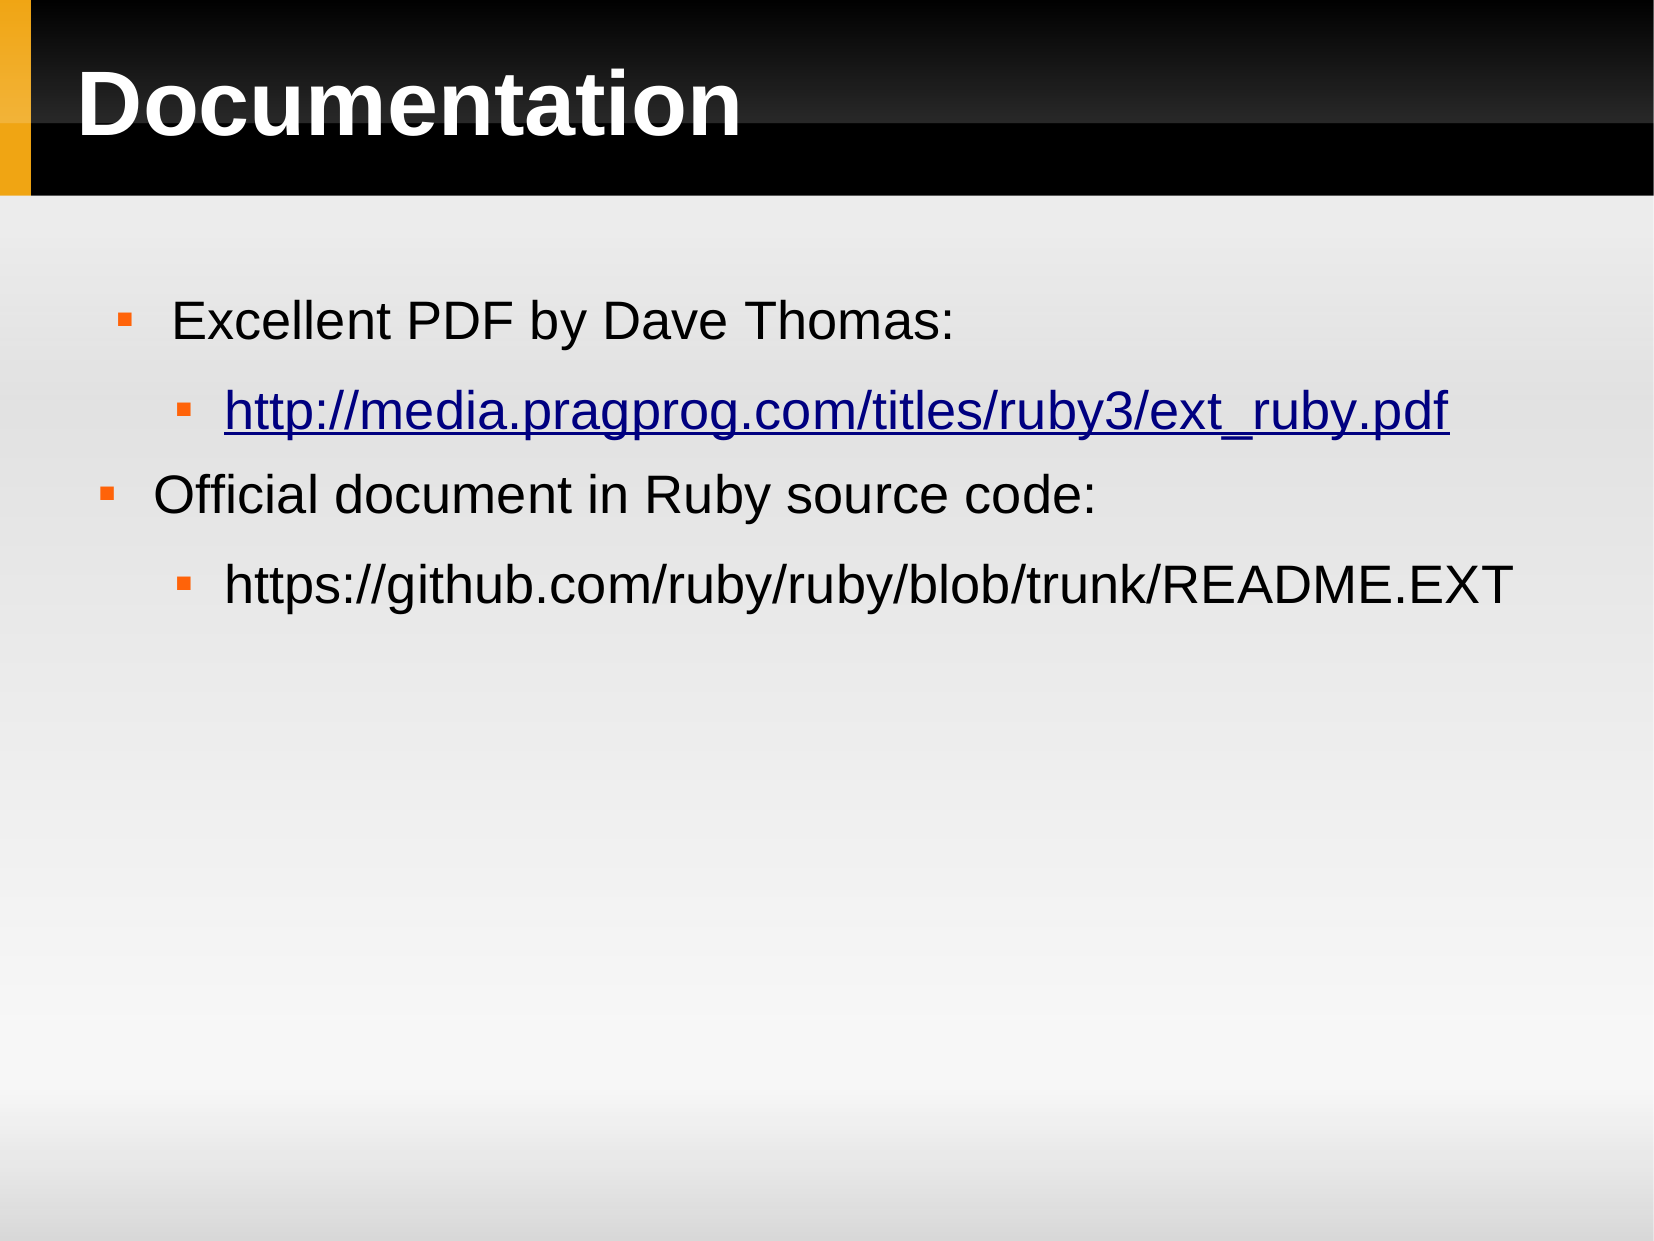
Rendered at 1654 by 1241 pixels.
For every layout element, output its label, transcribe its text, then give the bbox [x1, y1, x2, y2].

title Documentation [76, 0, 1565, 208]
list Excellent PDF by Dave Thomas: http://media.pragprog.com/titles/ruby3/ext_ruby.pdf Official document in Ruby source code: https://github.com/ruby/ruby/blob/trunk/README.EXT [82, 290, 1571, 1109]
picture [0, 0, 1654, 1241]
